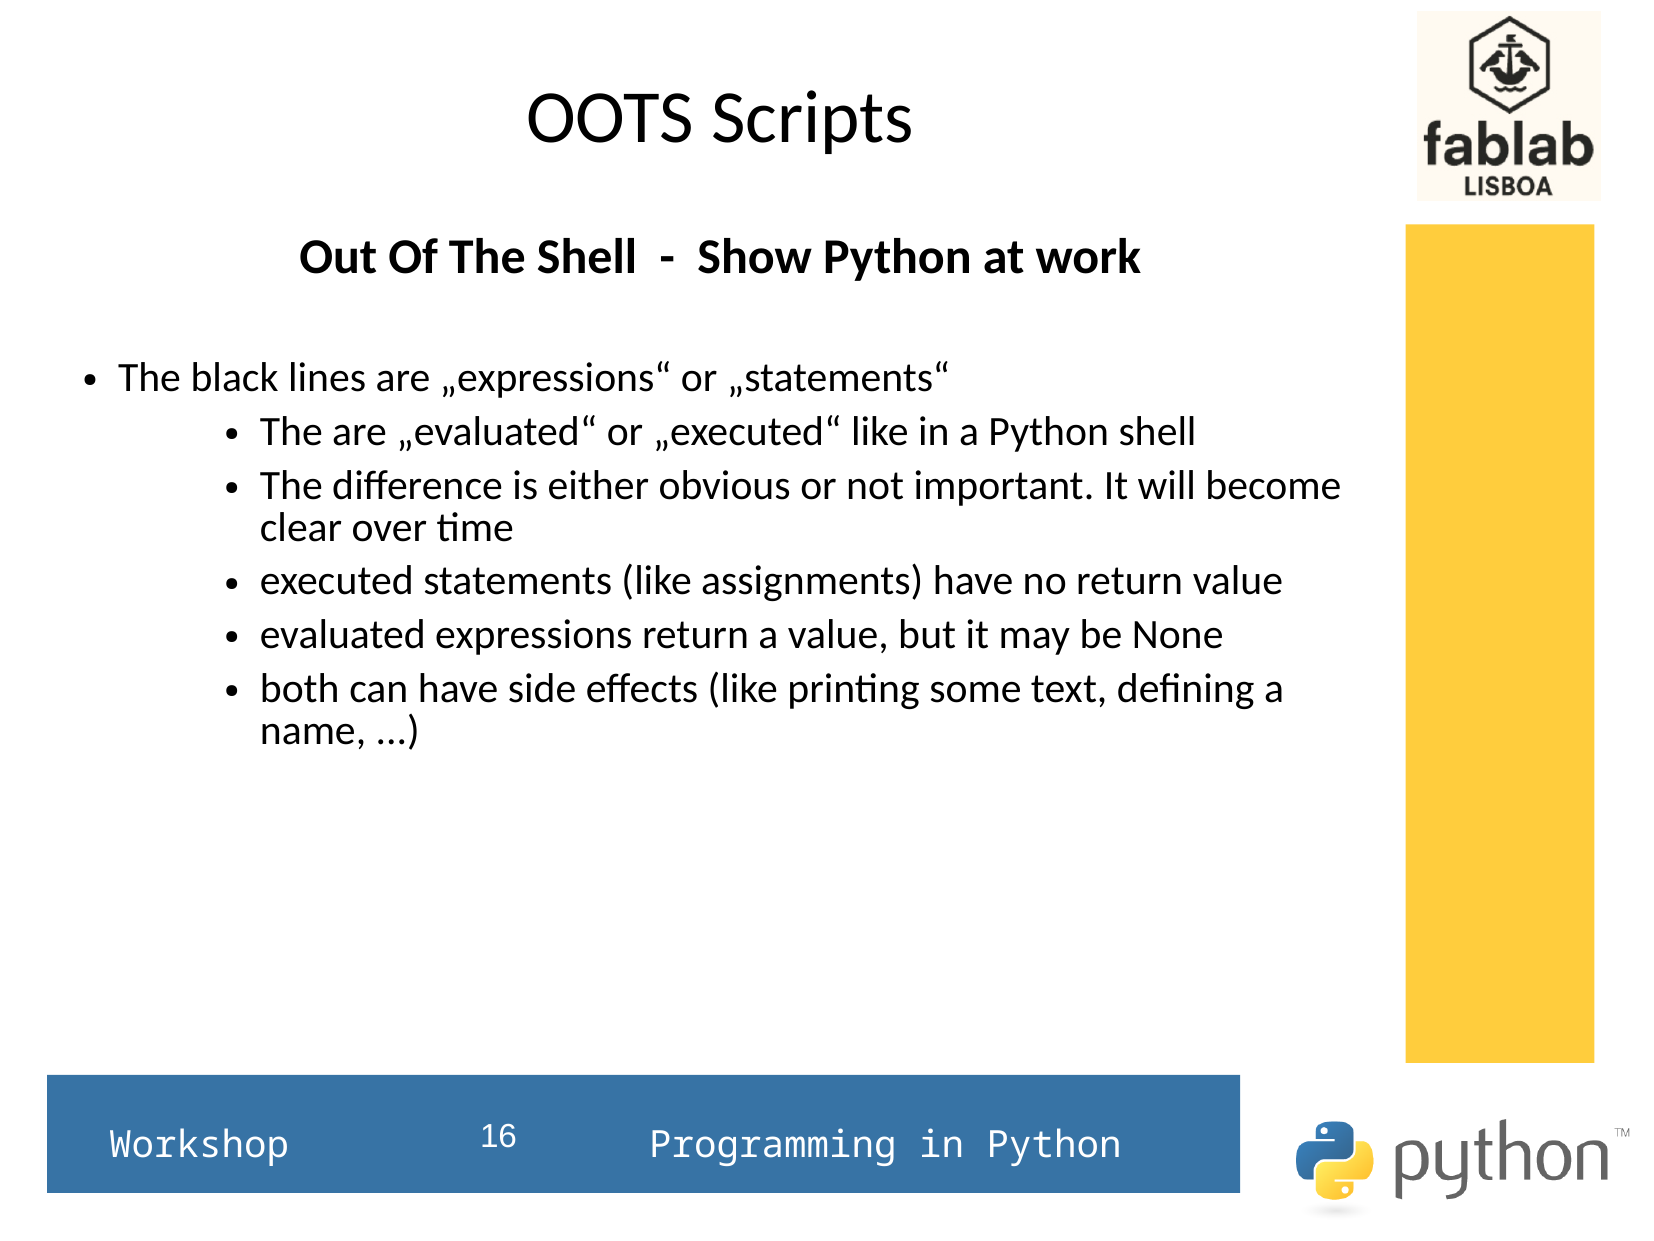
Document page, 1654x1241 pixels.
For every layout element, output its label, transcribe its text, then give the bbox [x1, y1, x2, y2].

text_box [47, 1074, 1241, 1193]
subtitle Out Of The Shell - Show Python at work The black lines are „expressions“ or „statements“ The are „evaluated“ or „executed“ like in a Python shell The difference is either obvious or not important. It will become clear over time executed statements (like assignments) have no return value evaluated expressions return a value, but it may be None both can have side effects (like printing some text, defining a name, ...) [82, 236, 1359, 1034]
picture [1240, 1098, 1654, 1241]
text_box [1405, 224, 1595, 1063]
title OOTS Scripts [82, 49, 1358, 198]
text_box Workshop Programming in Python [94, 1110, 1182, 1213]
picture [1417, 11, 1601, 201]
